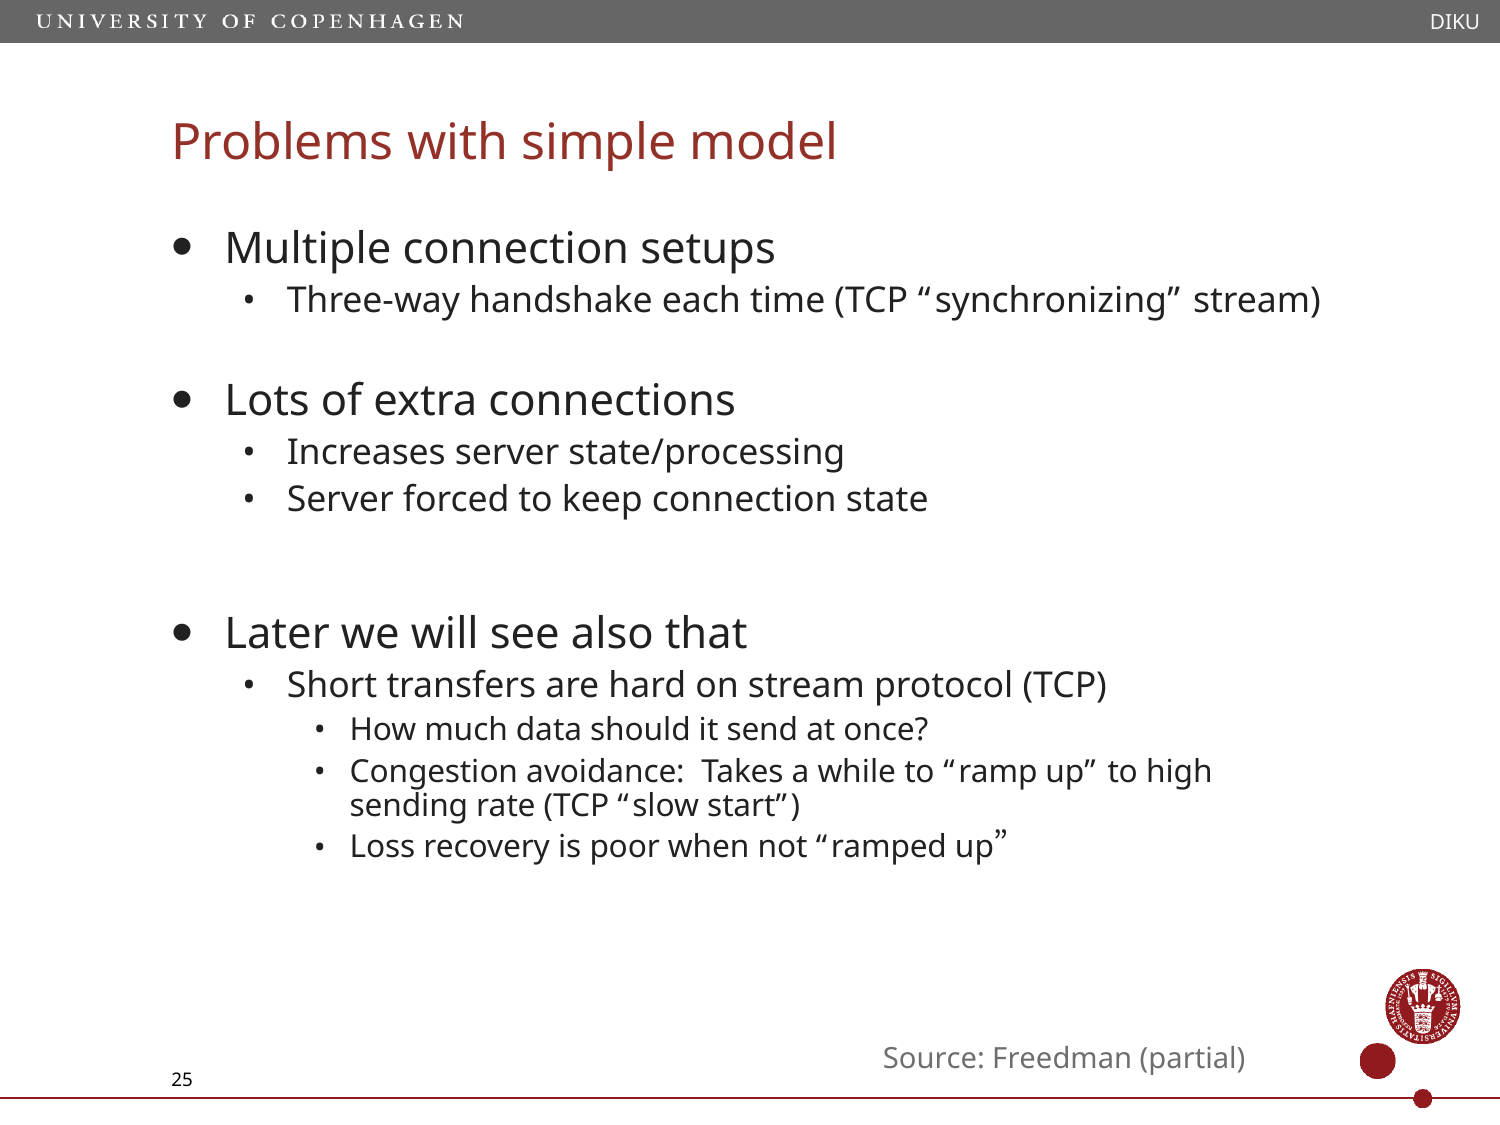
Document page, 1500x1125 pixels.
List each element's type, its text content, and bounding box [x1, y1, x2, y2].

text_box <number> [171, 1067, 522, 1092]
picture [0, 910, 1500, 1122]
title Problems with simple model [171, 75, 1329, 171]
text_box Source: Freedman (partial) [868, 1031, 1376, 1083]
text_box DIKU [469, 0, 1495, 43]
list Multiple connection setups Three-way handshake each time (TCP “synchronizing” stream) Lots of extra connections Increases server state/processing Server forced to keep connection state Later we will see also that Short transfers are hard on stream protocol (TCP) How much data should it send at once? Congestion avoidance: Takes a while to “ramp up” to high sending rate (TCP “slow start”) Loss recovery is poor when not “ramped up” [171, 225, 1329, 900]
